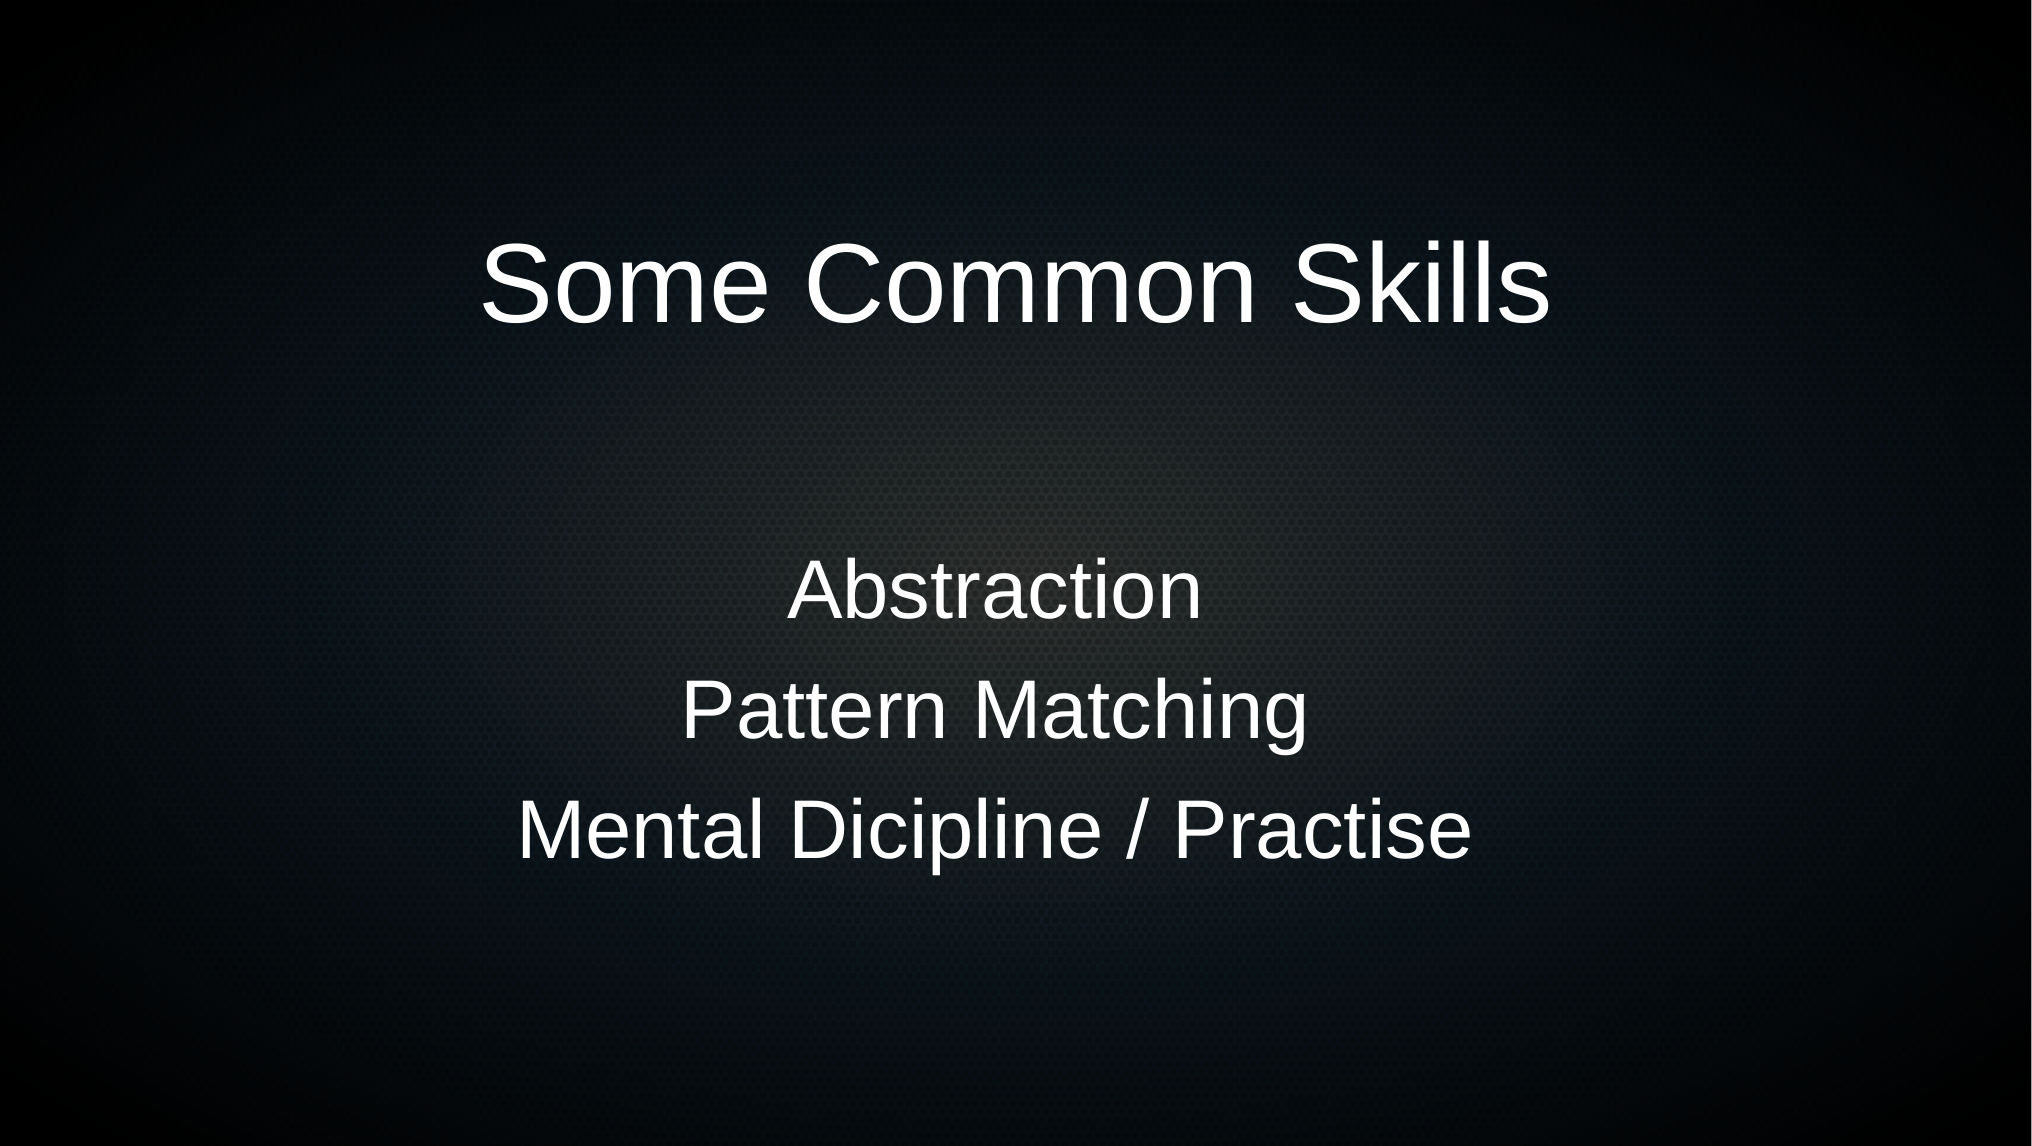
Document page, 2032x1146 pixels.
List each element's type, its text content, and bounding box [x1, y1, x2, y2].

title Some Common Skills [101, 187, 1930, 379]
list Abstraction Pattern Matching Mental Dicipline / Practise [101, 543, 1890, 1075]
picture [0, 0, 2032, 1146]
